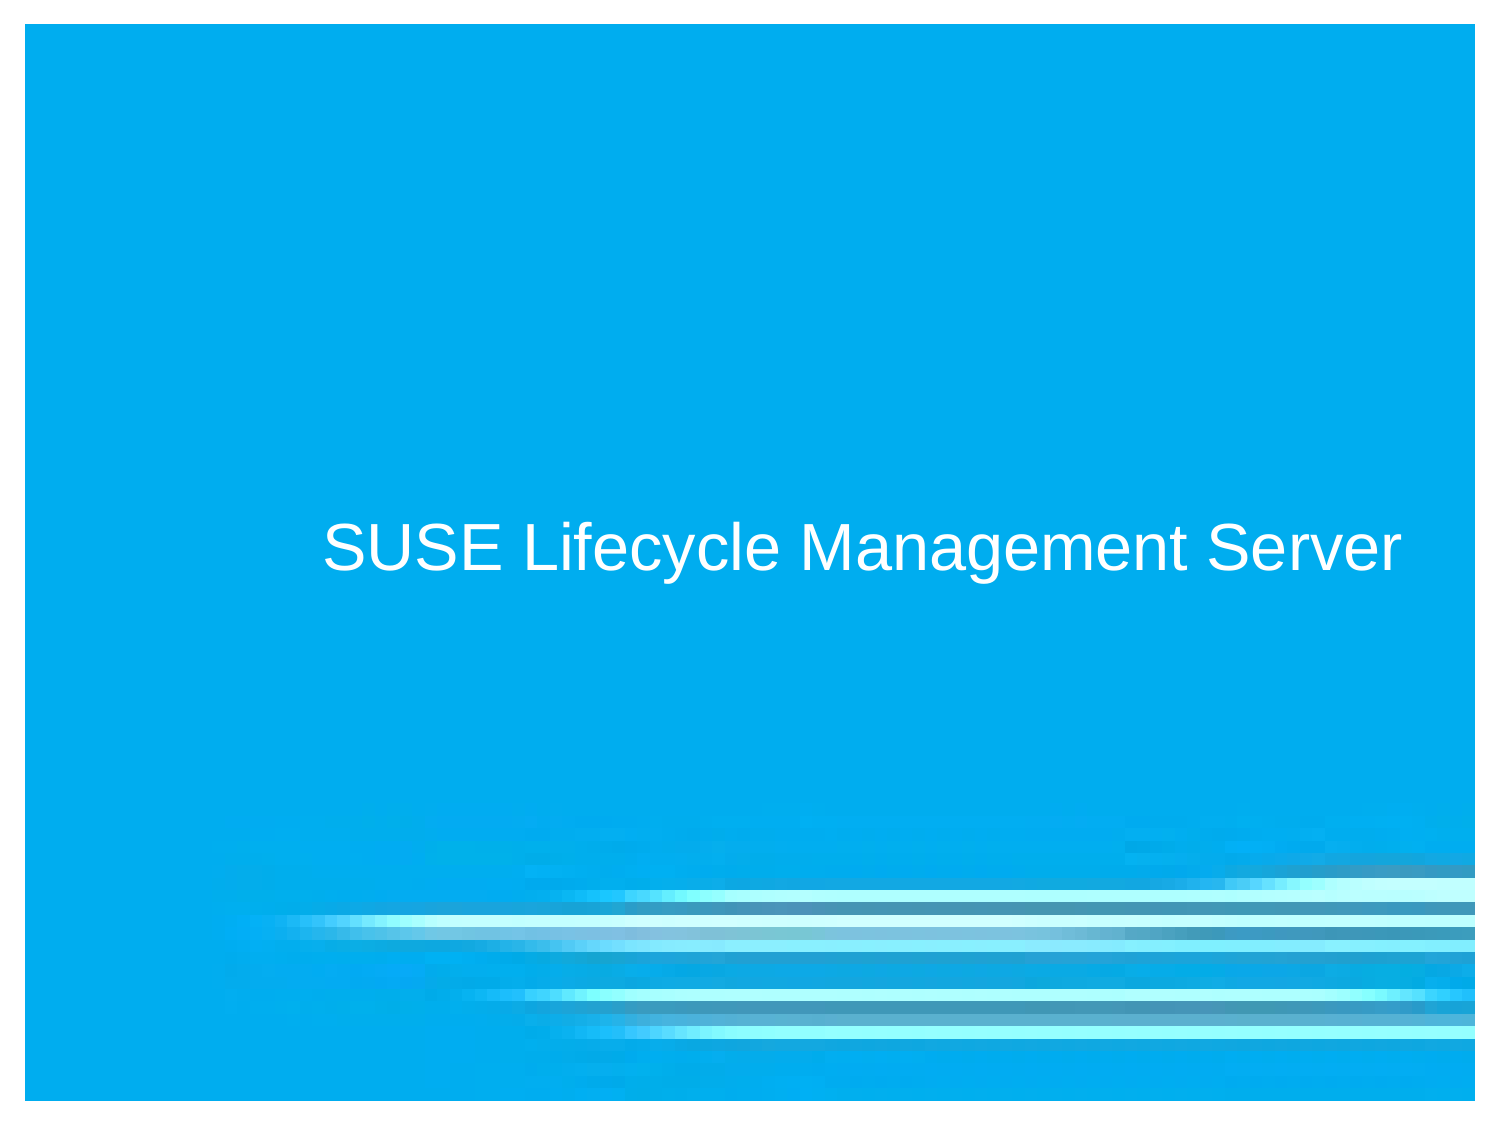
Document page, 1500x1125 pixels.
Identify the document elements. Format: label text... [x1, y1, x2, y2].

picture [288, 854, 1475, 963]
picture [488, 978, 1475, 1050]
title SUSE Lifecycle Management Server [53, 449, 1404, 638]
